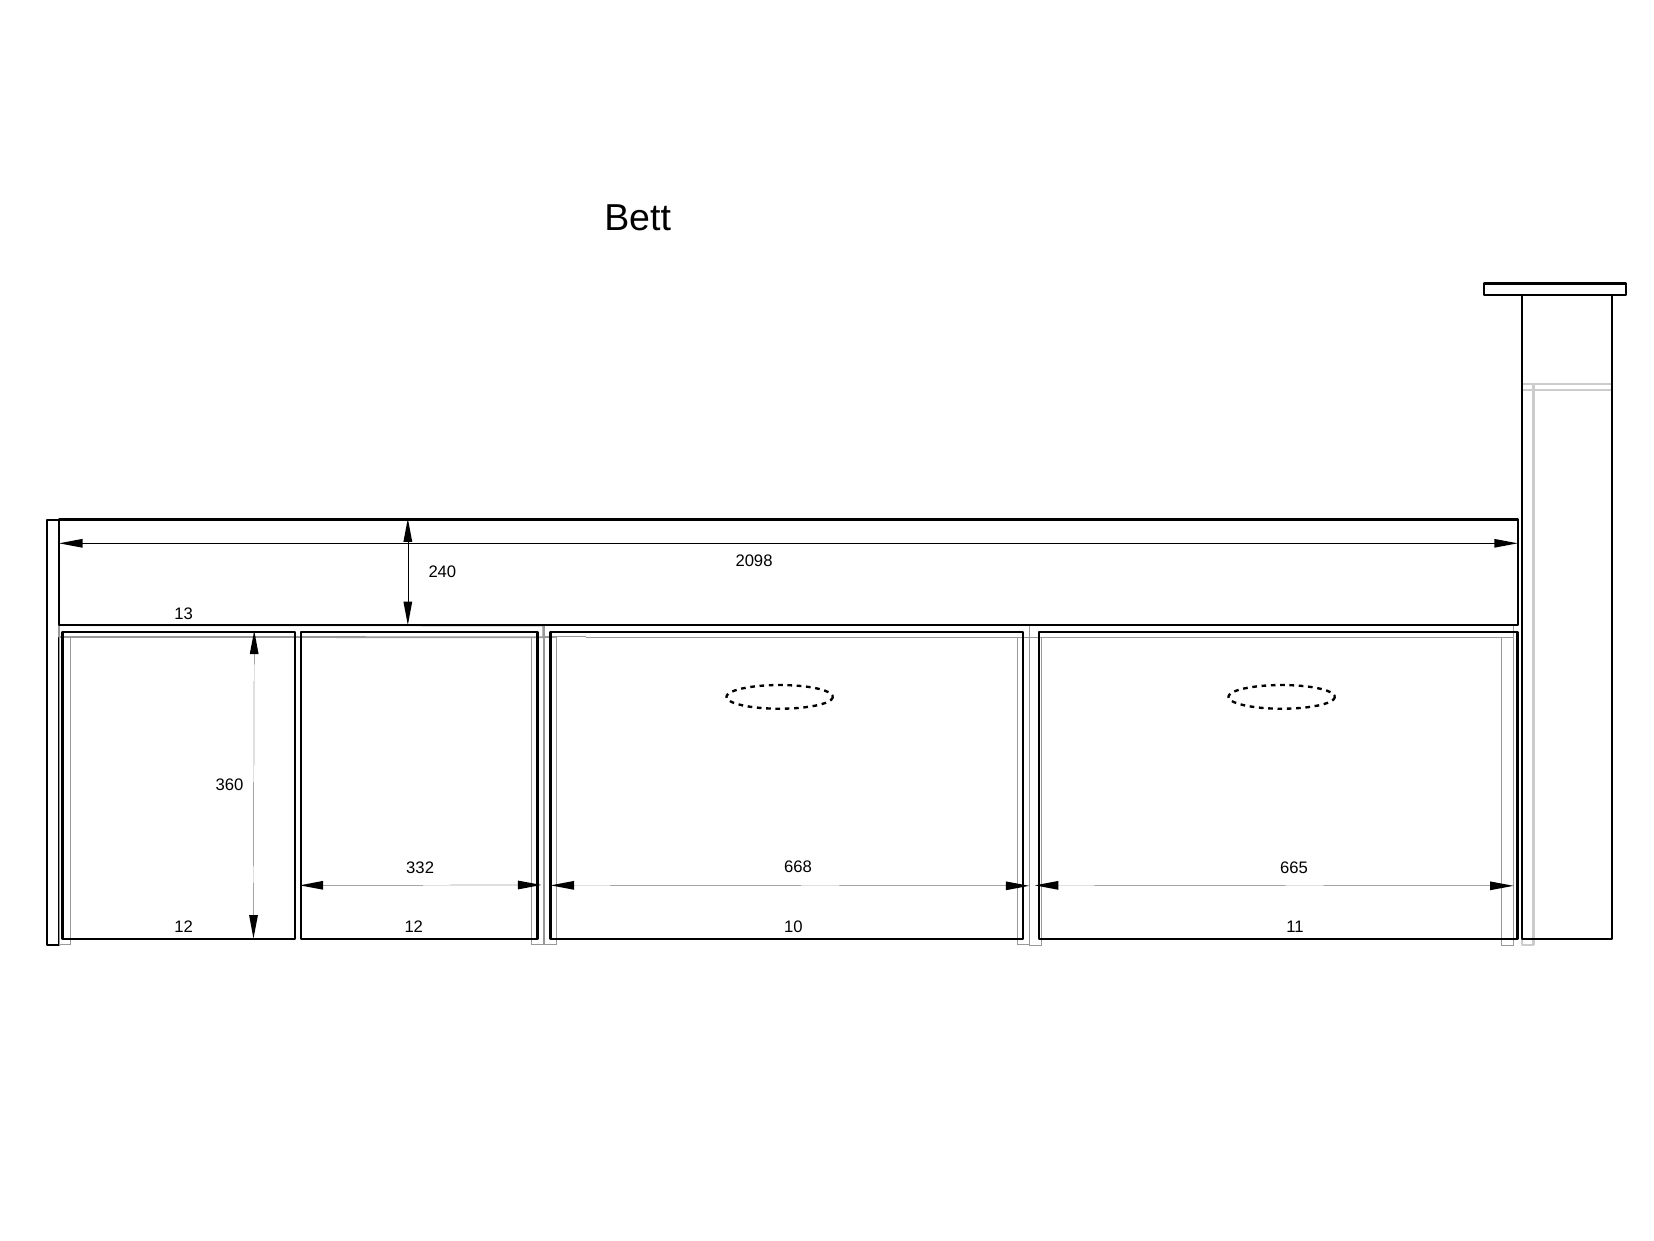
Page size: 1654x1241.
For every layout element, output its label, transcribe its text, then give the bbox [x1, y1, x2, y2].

text_box 332 [391, 851, 449, 885]
text_box 12 [389, 909, 438, 944]
text_box 668 [769, 850, 827, 885]
text_box 2098 [720, 543, 788, 578]
text_box Bett [589, 188, 687, 246]
text_box 10 [769, 909, 818, 944]
text_box 360 [200, 767, 259, 802]
text_box 240 [413, 555, 472, 589]
text_box 11 [1271, 909, 1320, 944]
text_box 12 [159, 909, 208, 944]
text_box 13 [159, 596, 208, 631]
text_box 665 [1265, 850, 1323, 885]
